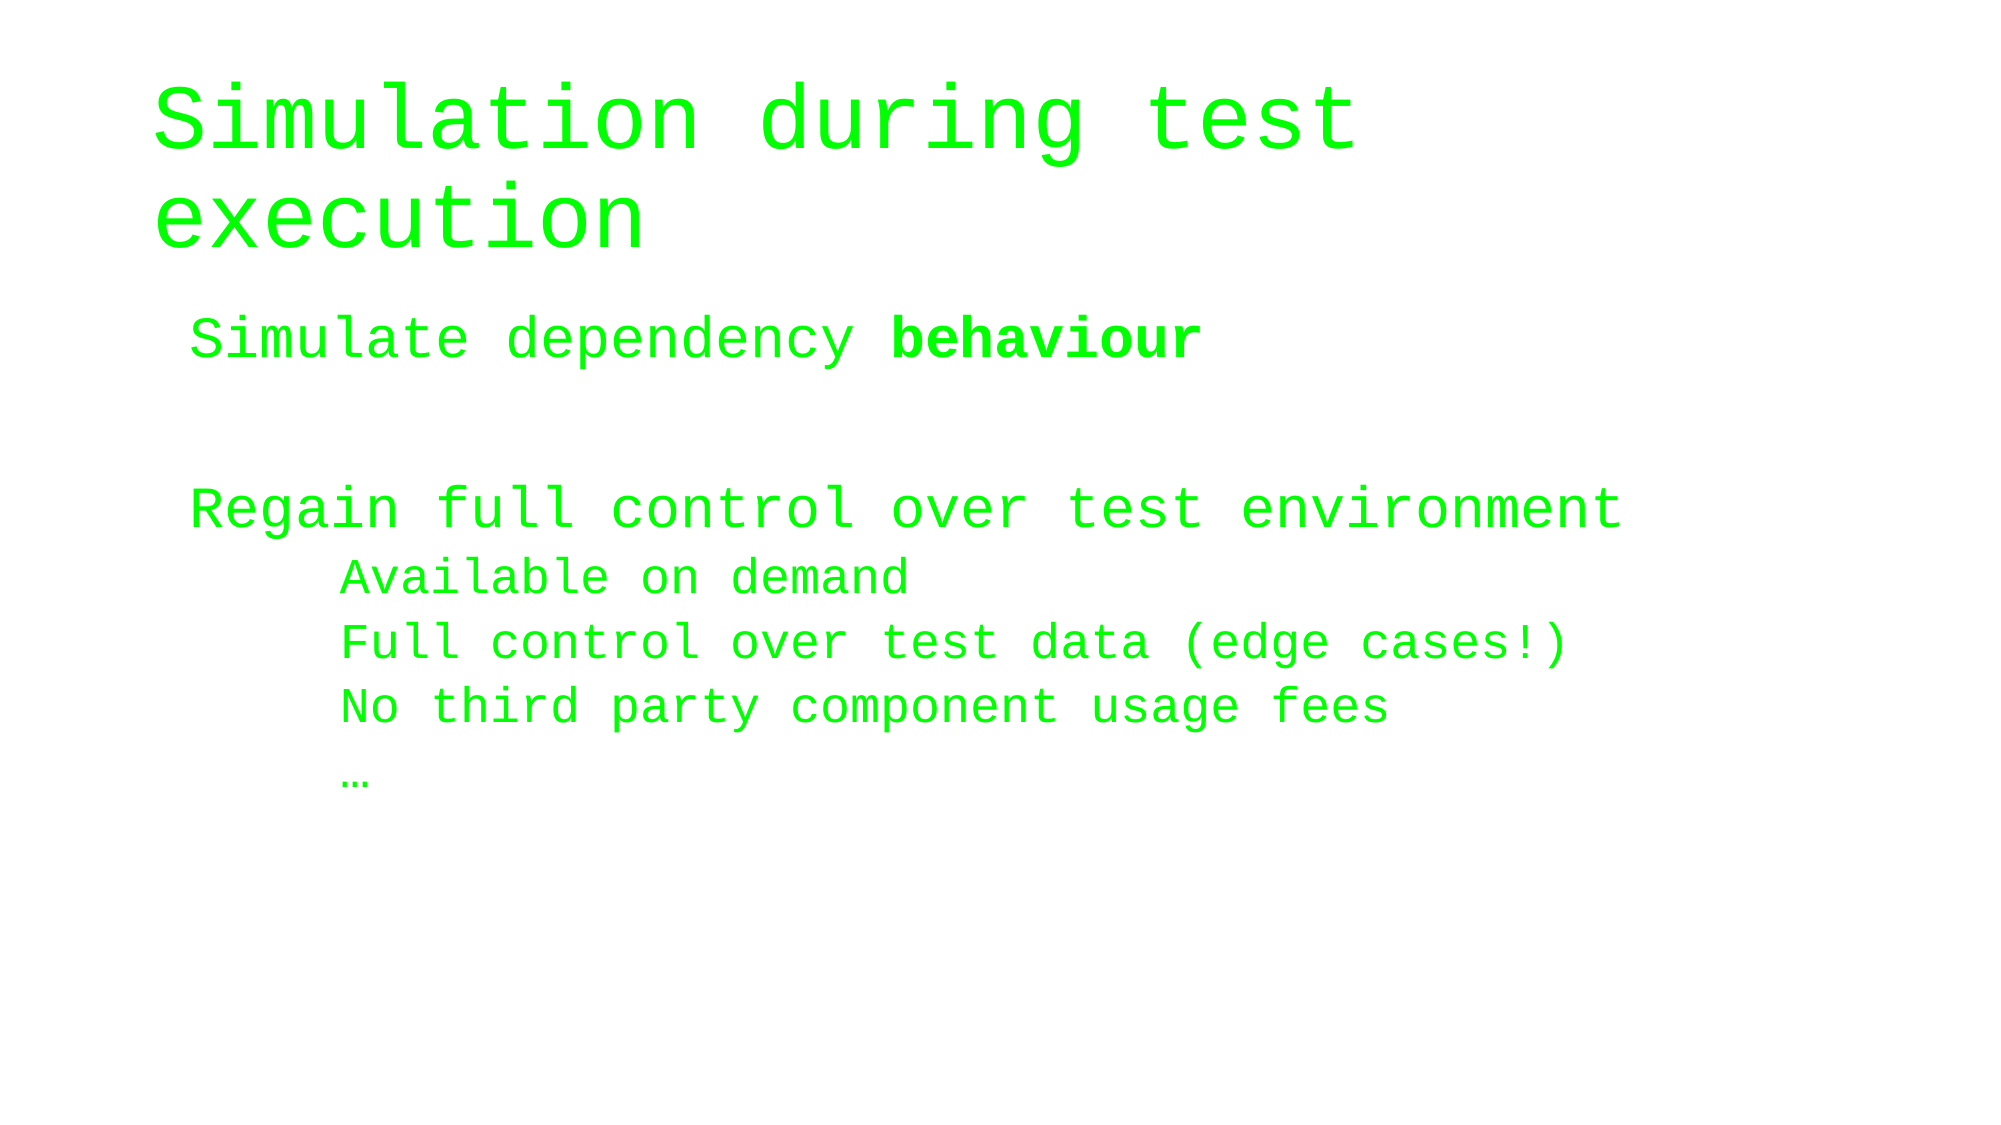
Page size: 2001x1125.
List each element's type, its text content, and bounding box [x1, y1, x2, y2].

list Simulate dependency behaviour Regain full control over test environment Available on demand Full control over test data (edge cases!) No third party component usage fees … [137, 299, 1966, 1014]
title Simulation during test execution [137, 59, 1863, 278]
